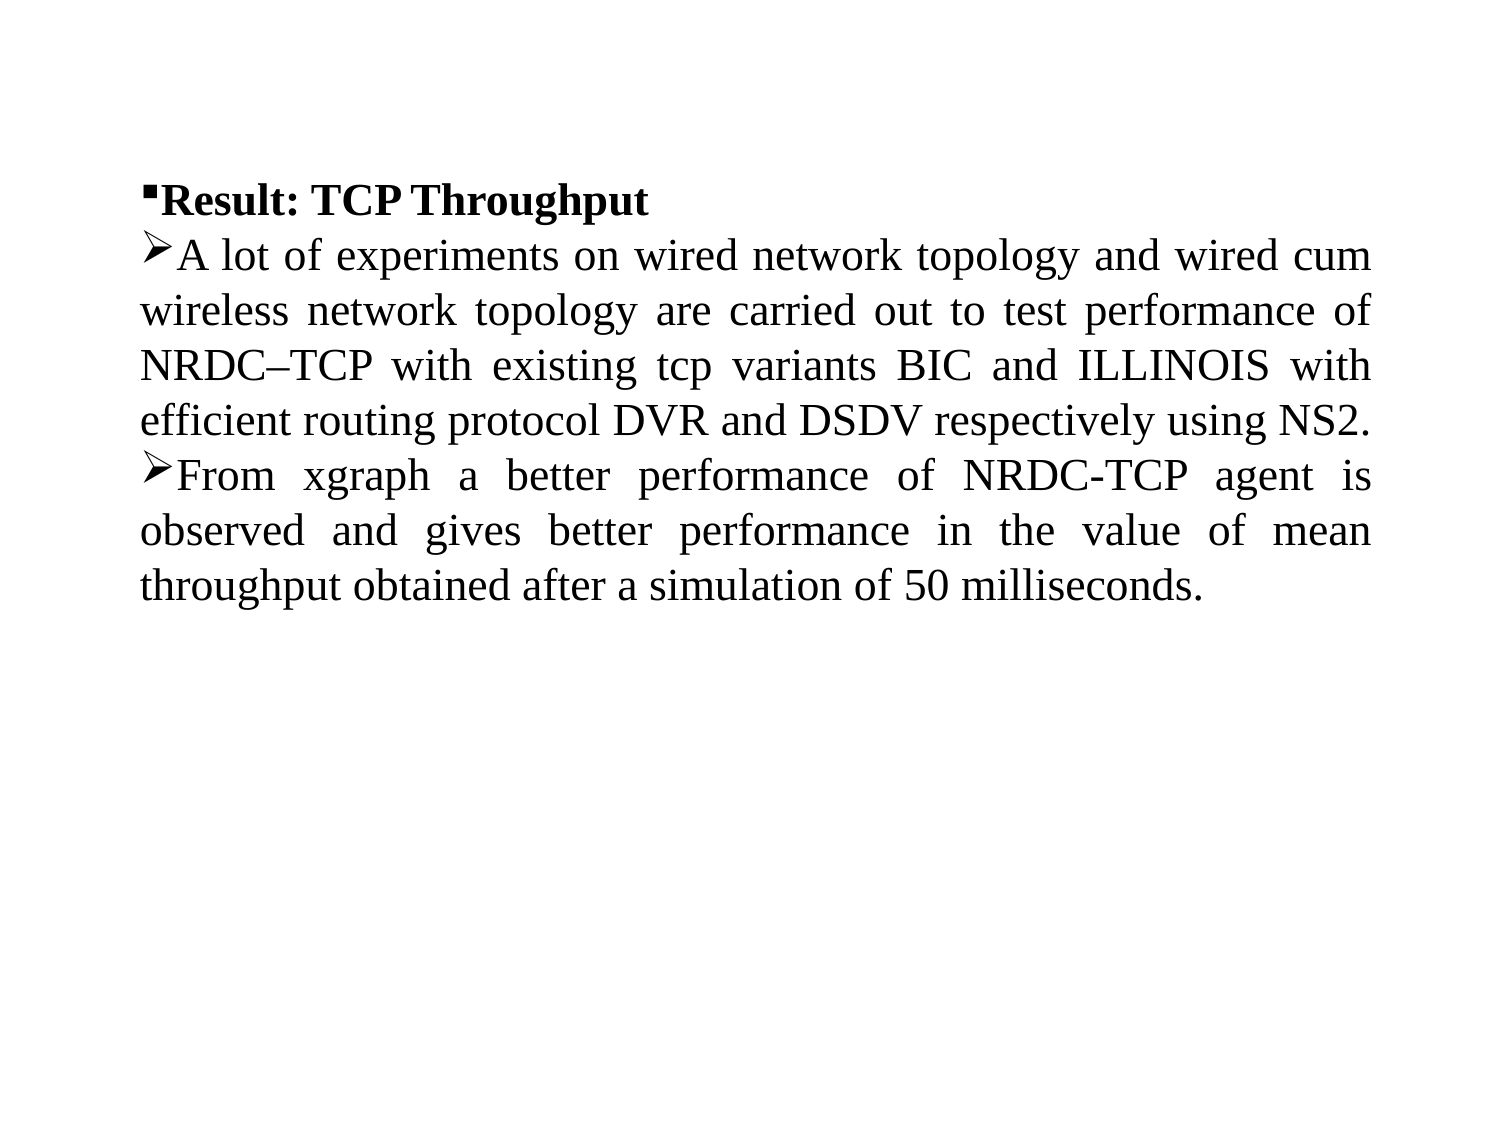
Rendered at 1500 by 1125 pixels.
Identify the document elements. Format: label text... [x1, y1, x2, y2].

text_box Result: TCP Throughput A lot of experiments on wired network topology and wired cum wireless network topology are carried out to test performance of NRDC–TCP with existing tcp variants BIC and ILLINOIS with efficient routing protocol DVR and DSDV respectively using NS2. From xgraph a better performance of NRDC-TCP agent is observed and gives better performance in the value of mean throughput obtained after a simulation of 50 milliseconds. [124, 162, 1388, 673]
